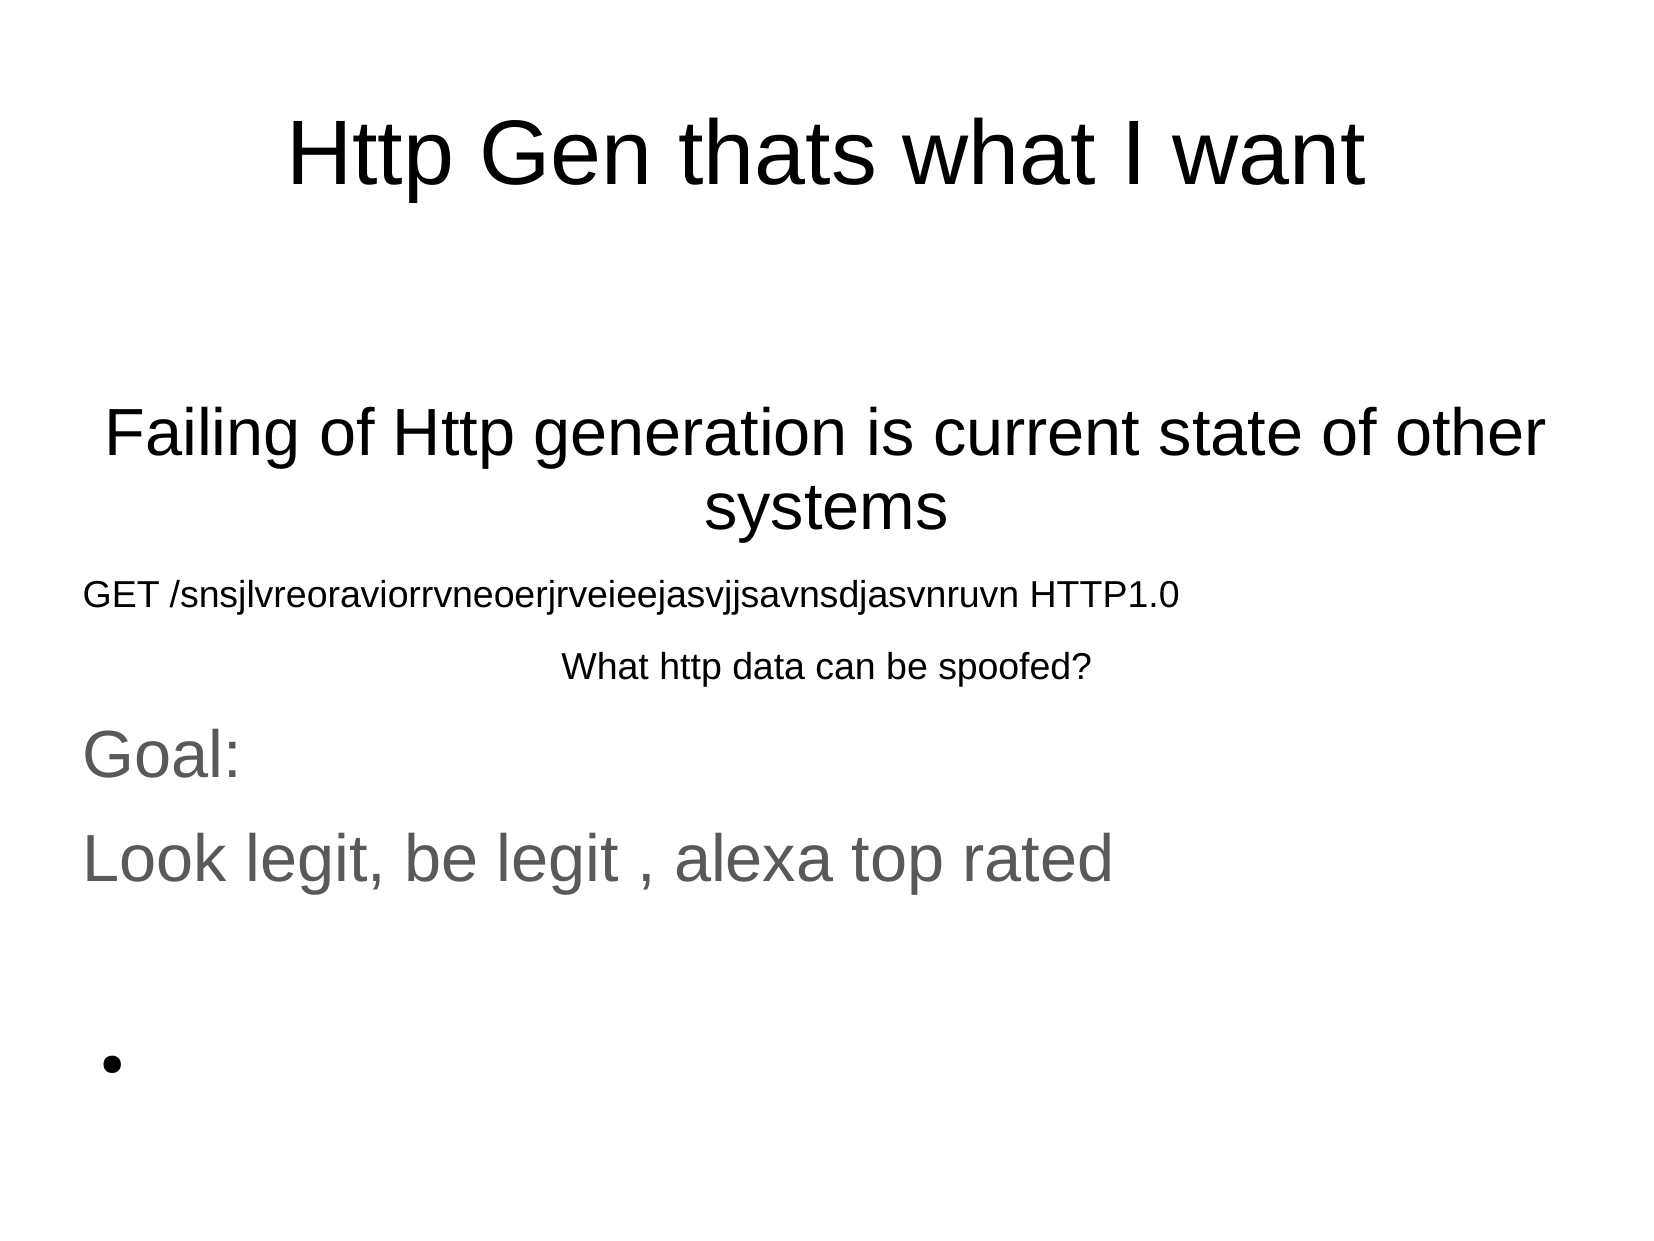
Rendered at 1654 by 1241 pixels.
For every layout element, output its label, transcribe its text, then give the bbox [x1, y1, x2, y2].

list Failing of Http generation is current state of other systems GET /snsjlvreoraviorrvneoerjrveieejasvjjsavnsdjasvnruvn HTTP1.0 What http data can be spoofed? Goal: Look legit, be legit , alexa top rated [82, 290, 1571, 1010]
title Http Gen thats what I want [82, 49, 1571, 257]
